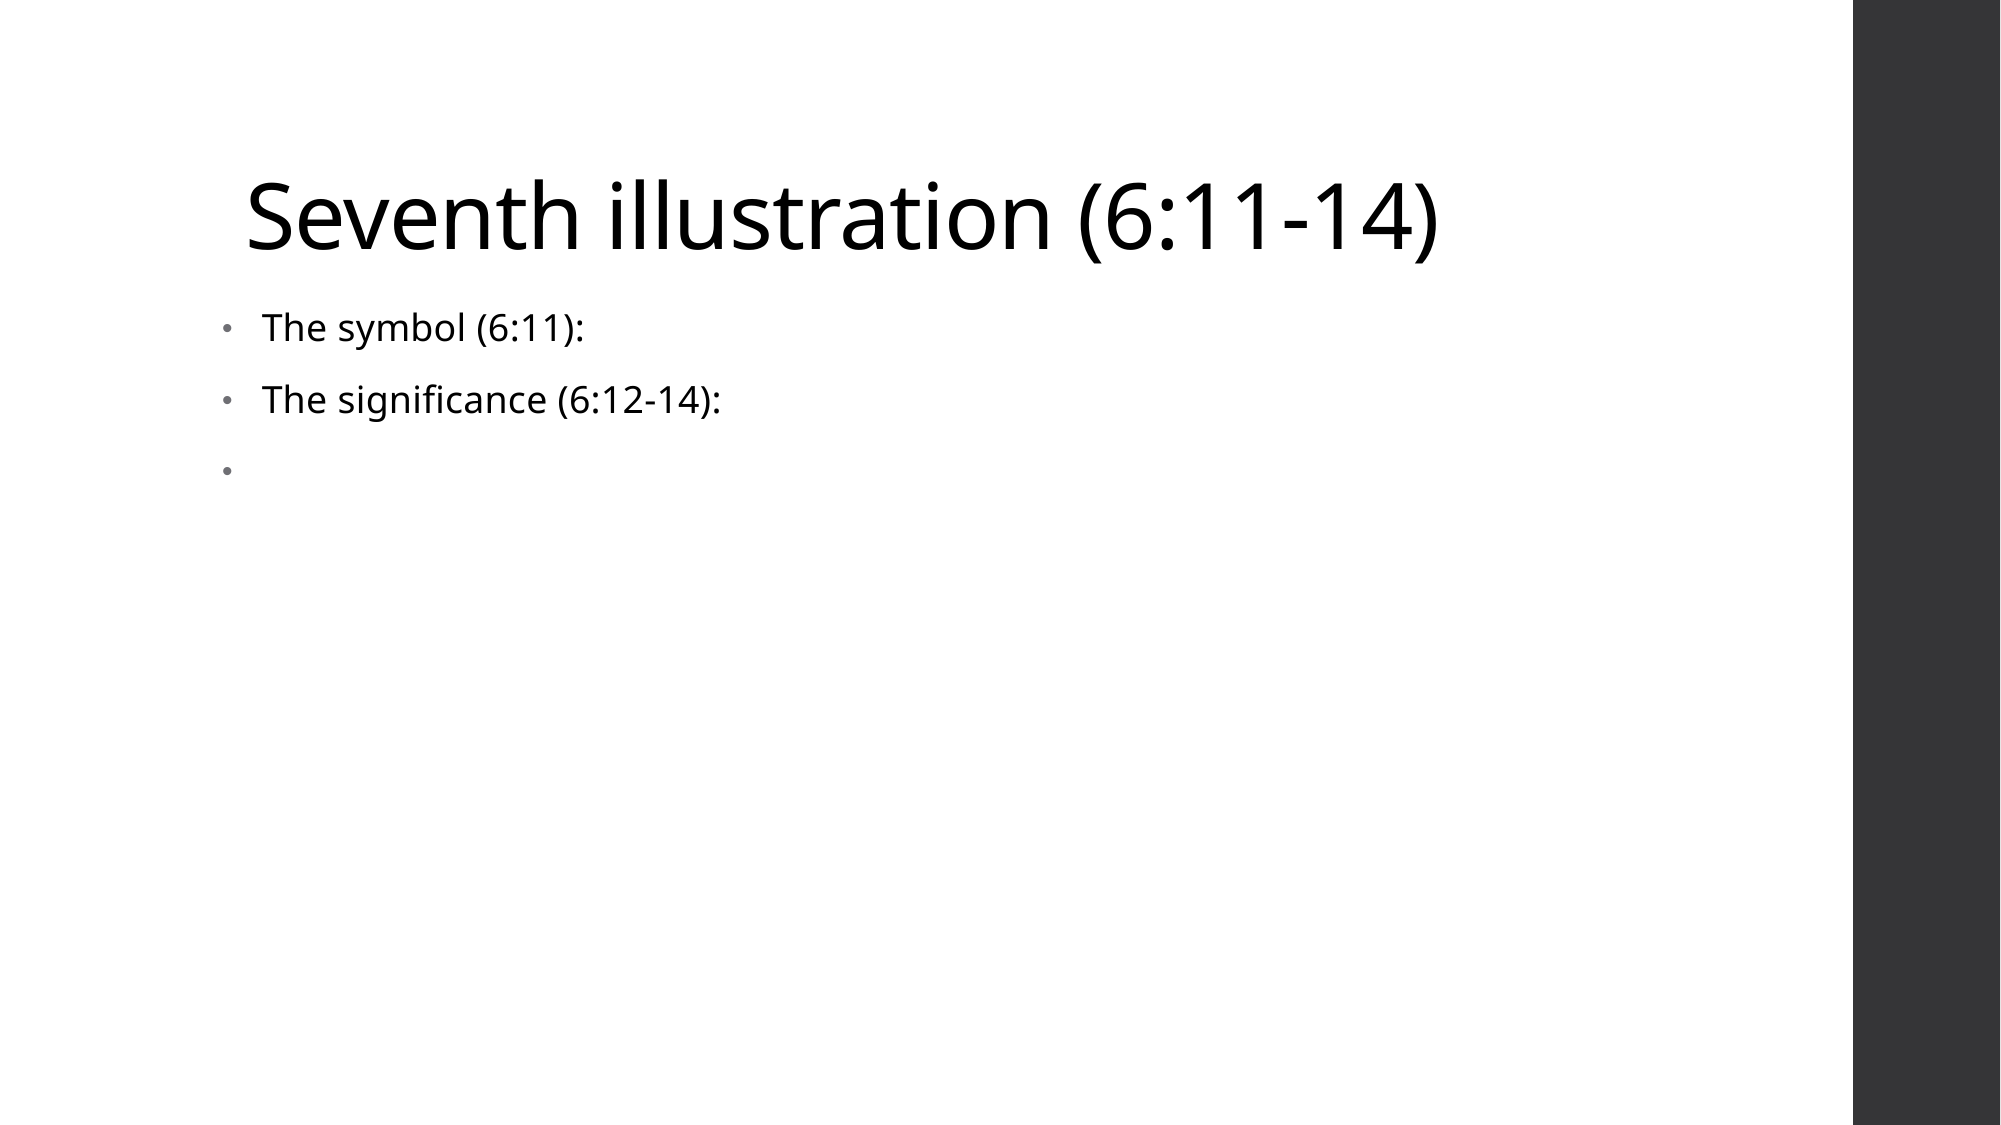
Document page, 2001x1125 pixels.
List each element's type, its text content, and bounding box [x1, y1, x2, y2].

title Seventh illustration (6:11-14) [206, 60, 1797, 278]
list The symbol (6:11): The significance (6:12-14): [206, 299, 1617, 1014]
